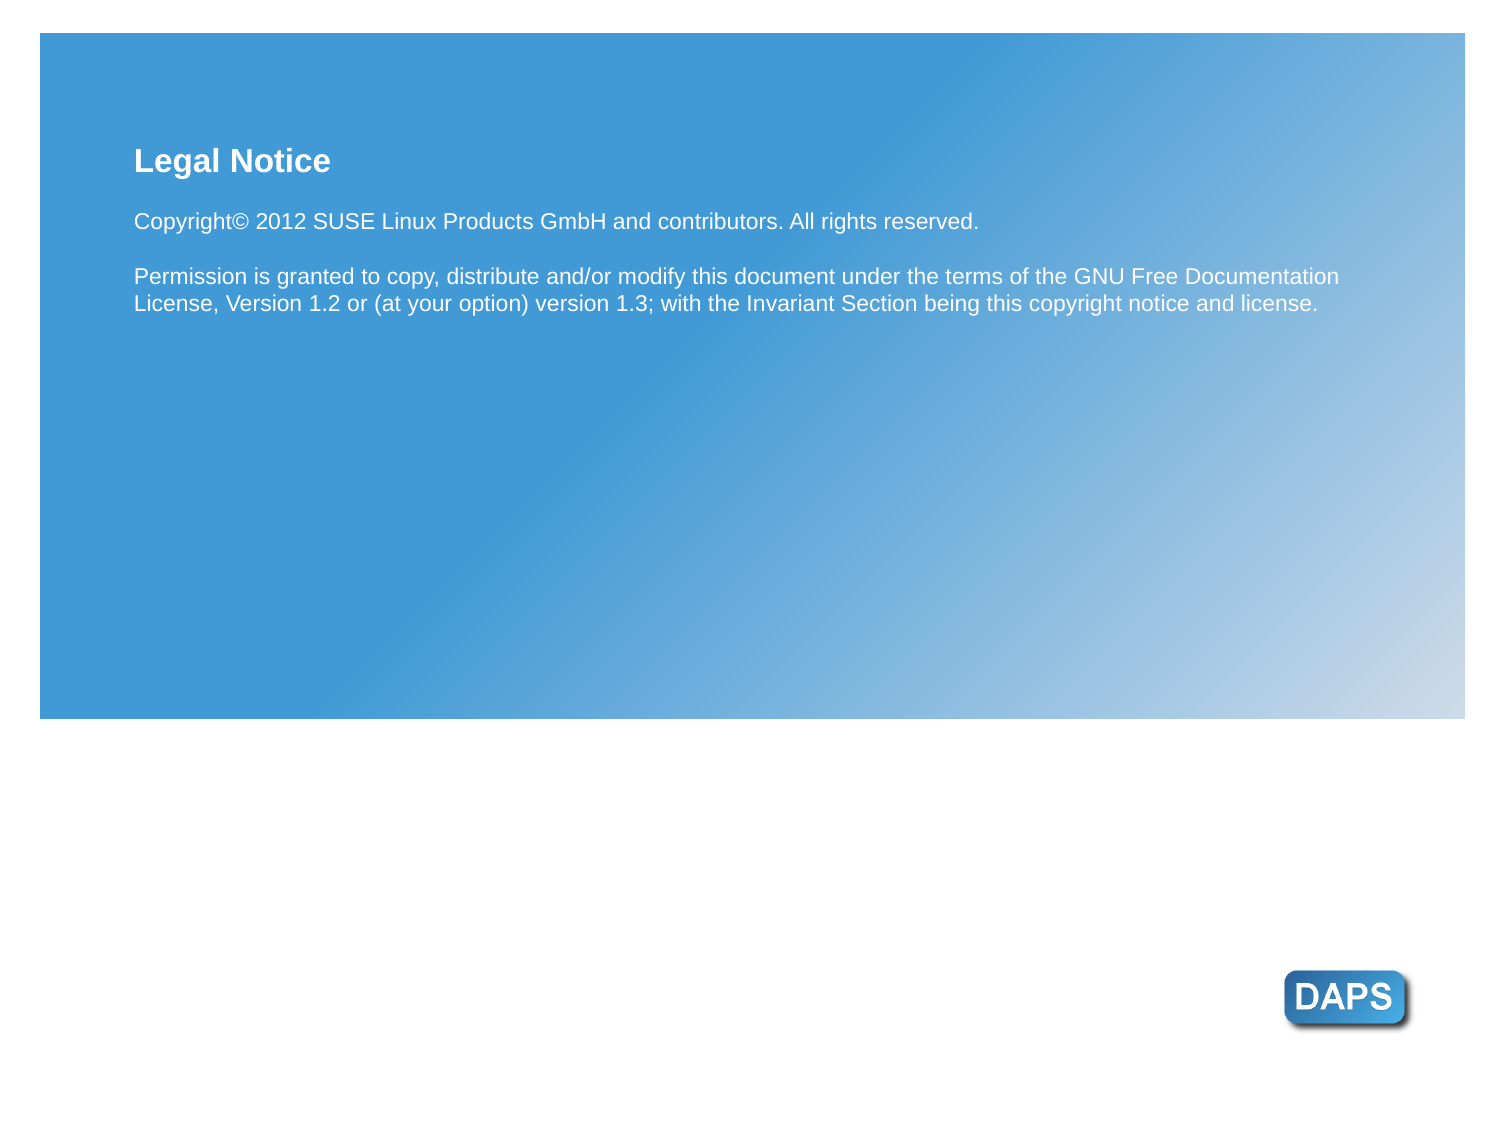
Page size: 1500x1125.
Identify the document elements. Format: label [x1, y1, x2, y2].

picture [1280, 966, 1418, 1037]
